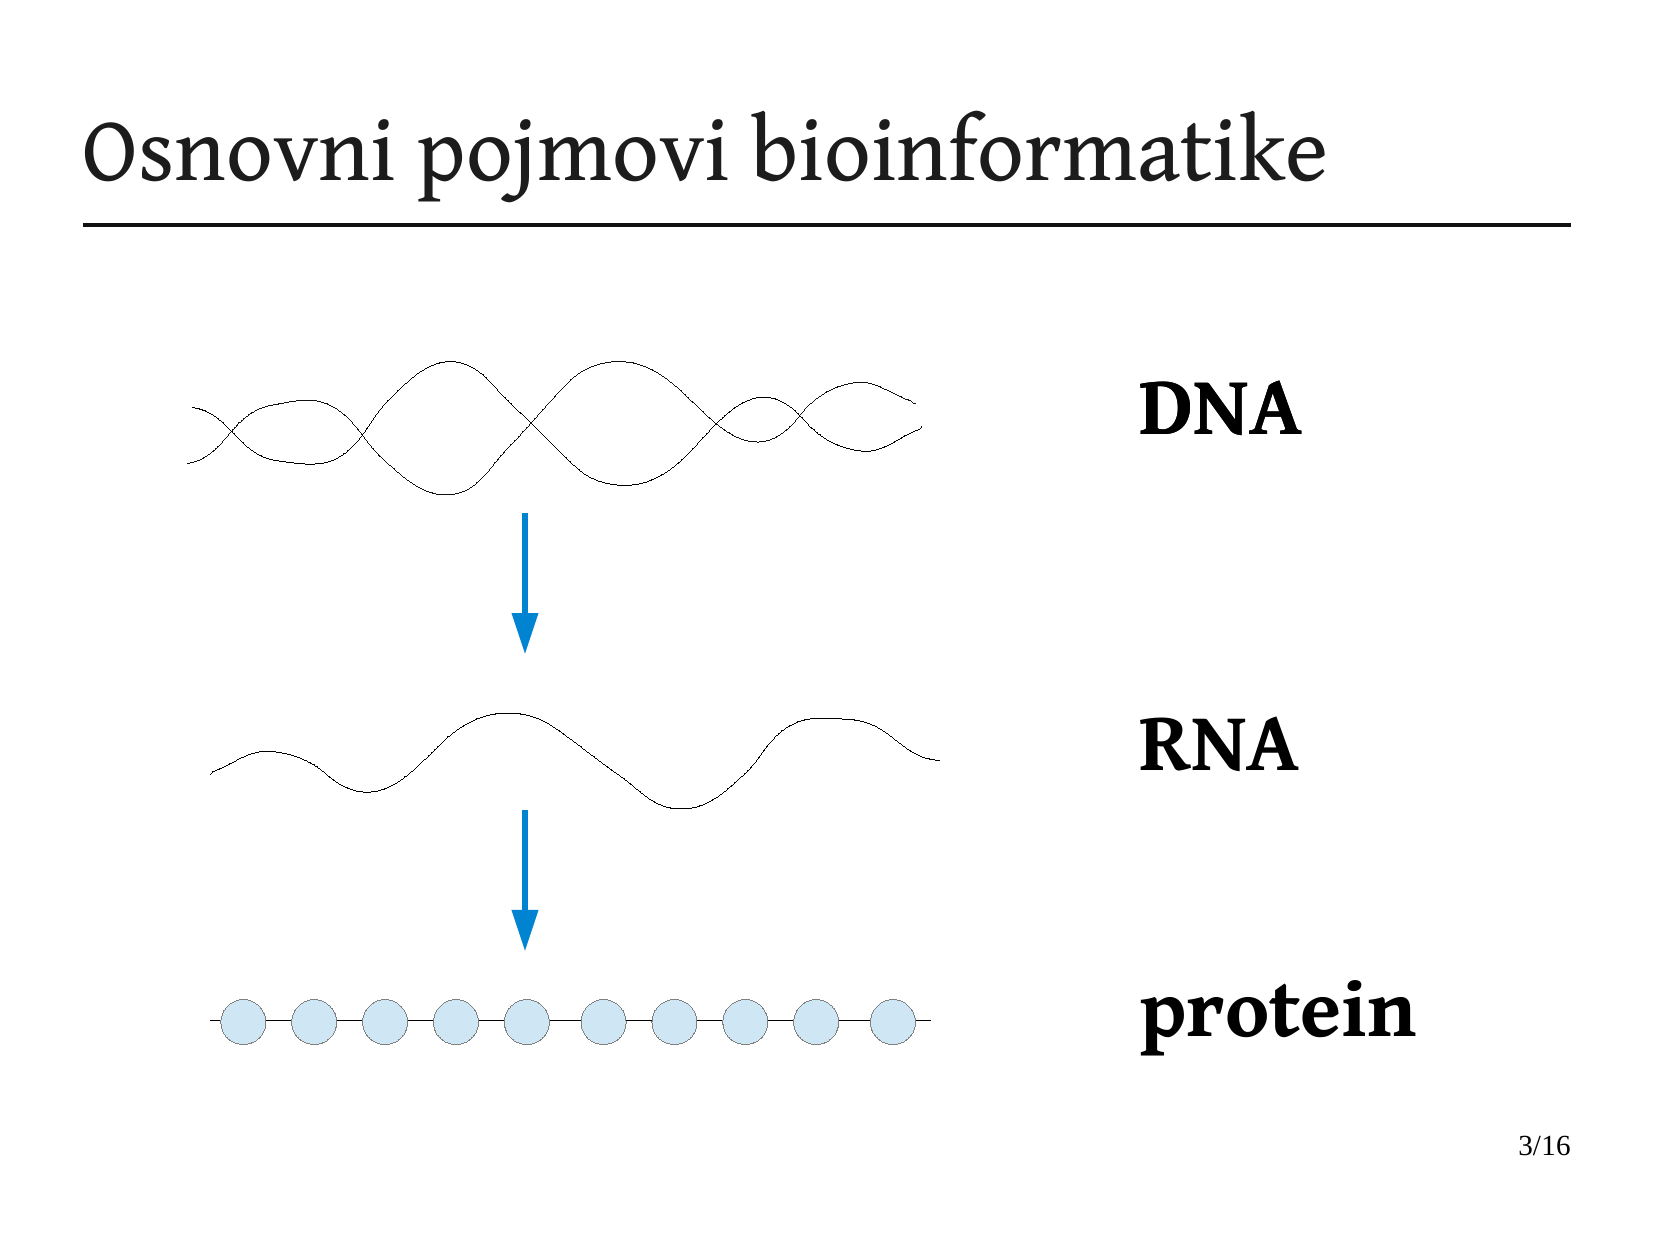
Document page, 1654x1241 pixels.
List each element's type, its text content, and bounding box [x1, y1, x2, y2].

text_box DNA [1125, 354, 1396, 466]
text_box [651, 999, 697, 1045]
text_box [220, 999, 266, 1045]
text_box [433, 999, 479, 1045]
text_box [793, 999, 839, 1045]
text_box [291, 999, 337, 1045]
title Osnovni pojmovi bioinformatike [82, 49, 1571, 257]
text_box [581, 999, 627, 1045]
text_box [362, 999, 408, 1045]
text_box protein [1125, 956, 1456, 1086]
text_box [870, 999, 916, 1045]
text_box [722, 999, 768, 1045]
text_box [504, 999, 550, 1045]
text_box RNA [1125, 690, 1396, 802]
